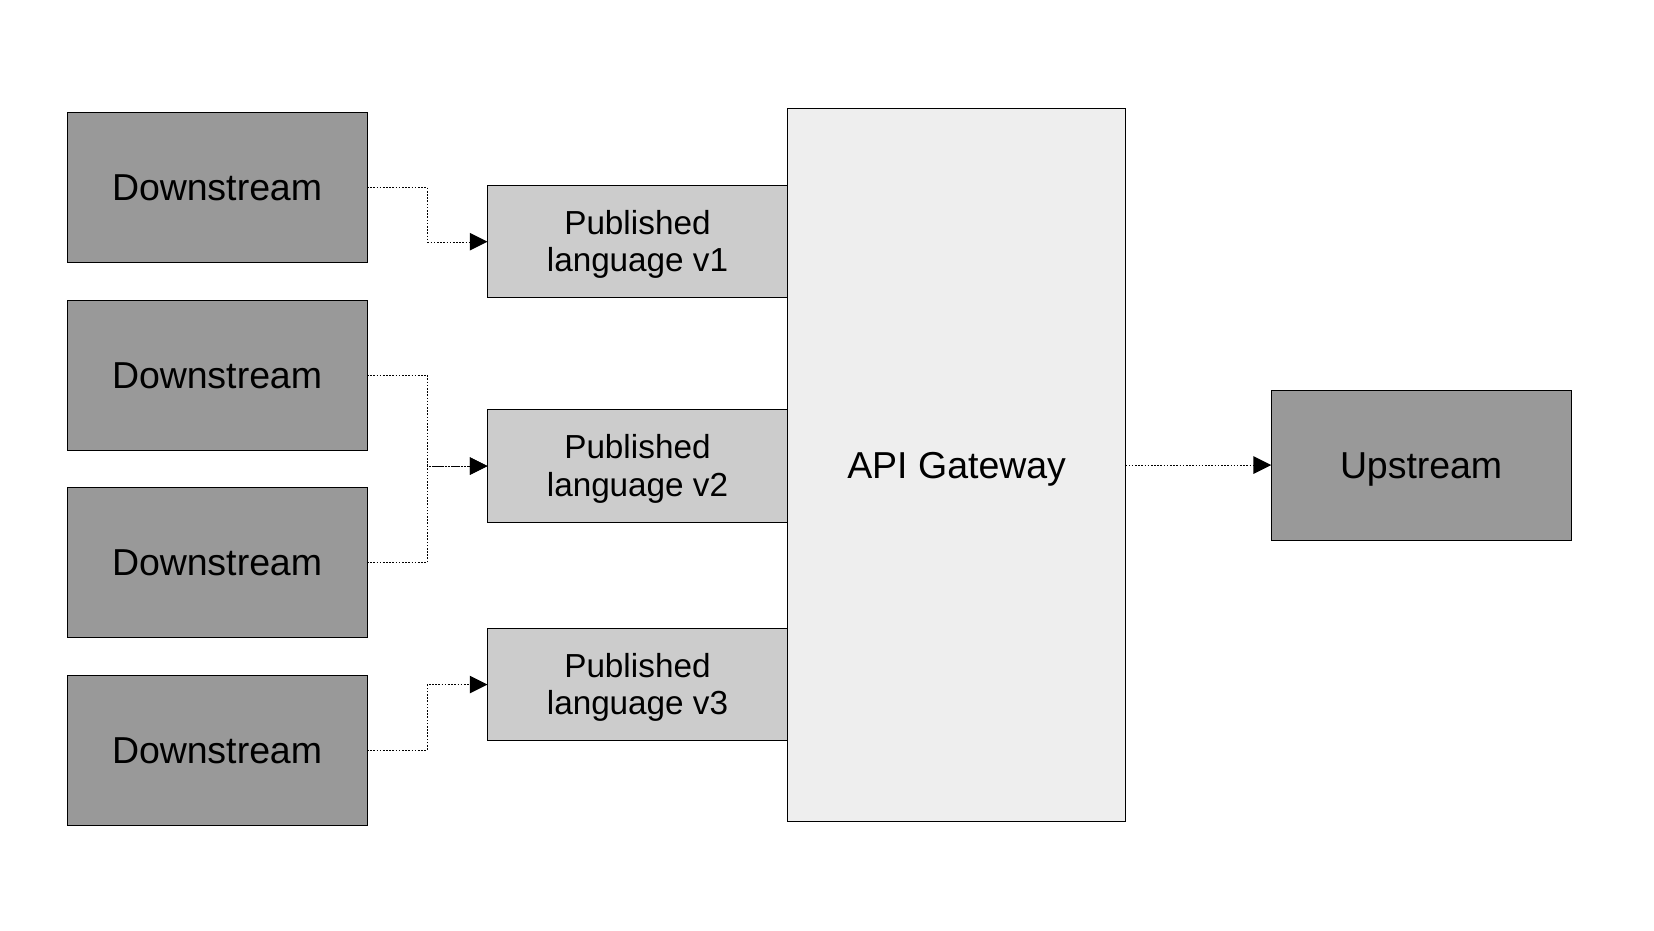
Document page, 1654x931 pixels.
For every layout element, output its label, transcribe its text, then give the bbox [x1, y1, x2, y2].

text_box Downstream [67, 300, 368, 451]
text_box Upstream [1271, 390, 1572, 541]
text_box Published language v1 [487, 185, 788, 298]
text_box Downstream [67, 487, 368, 638]
text_box [37, 74, 1613, 863]
text_box Downstream [67, 675, 368, 826]
text_box Published language v2 [487, 409, 788, 523]
text_box Published language v3 [487, 628, 788, 741]
text_box Downstream [67, 112, 368, 263]
text_box API Gateway [787, 108, 1126, 822]
